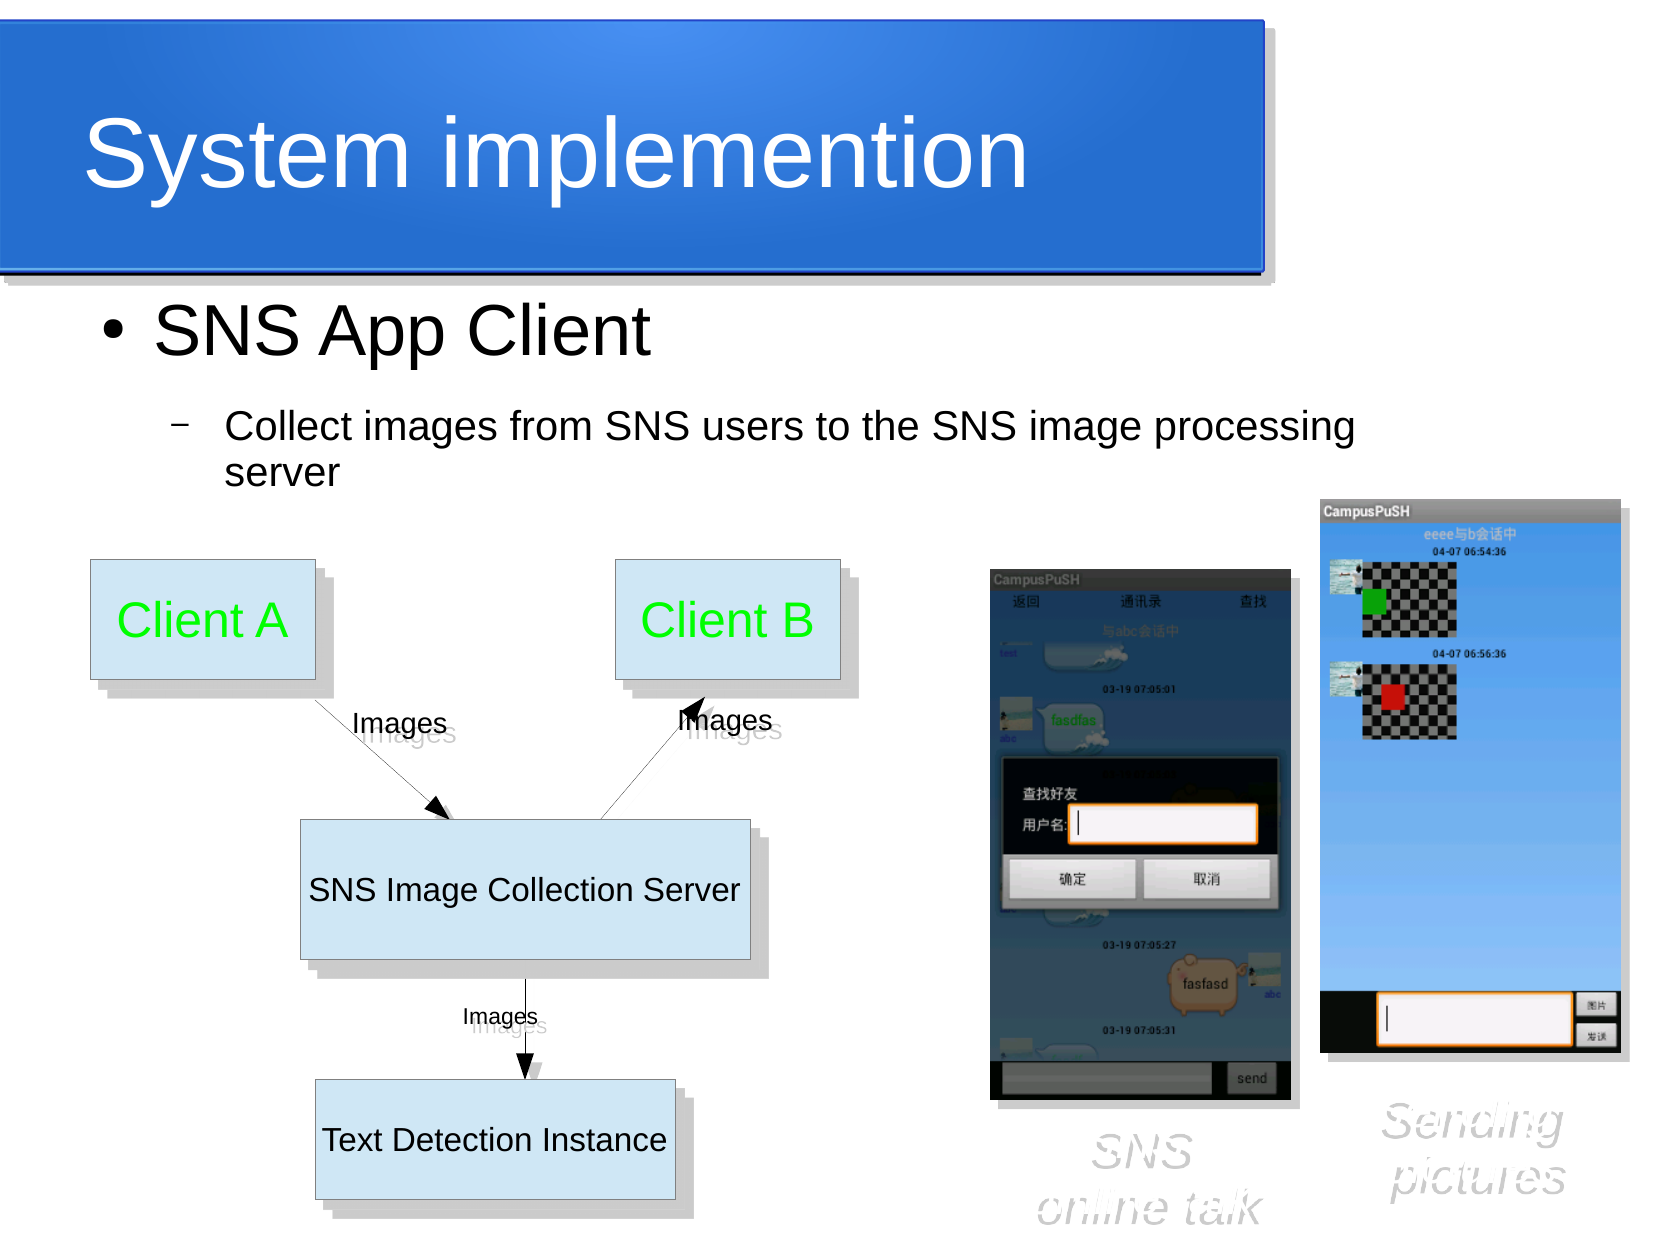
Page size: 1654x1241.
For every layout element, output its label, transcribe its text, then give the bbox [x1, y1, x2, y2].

text_box SNS Image Collection Server [300, 819, 751, 960]
text_box Images [447, 996, 586, 1060]
title System implemention [82, 49, 1250, 257]
text_box Text Detection Instance [315, 1079, 676, 1200]
text_box Client B [615, 559, 841, 680]
picture [1320, 499, 1621, 1053]
list SNS App Client Collect images from SNS users to the SNS image processing server [82, 290, 1396, 1010]
text_box Images [330, 699, 470, 764]
text_box Client A [90, 559, 316, 680]
text_box Images [655, 696, 796, 760]
picture [990, 569, 1291, 1100]
